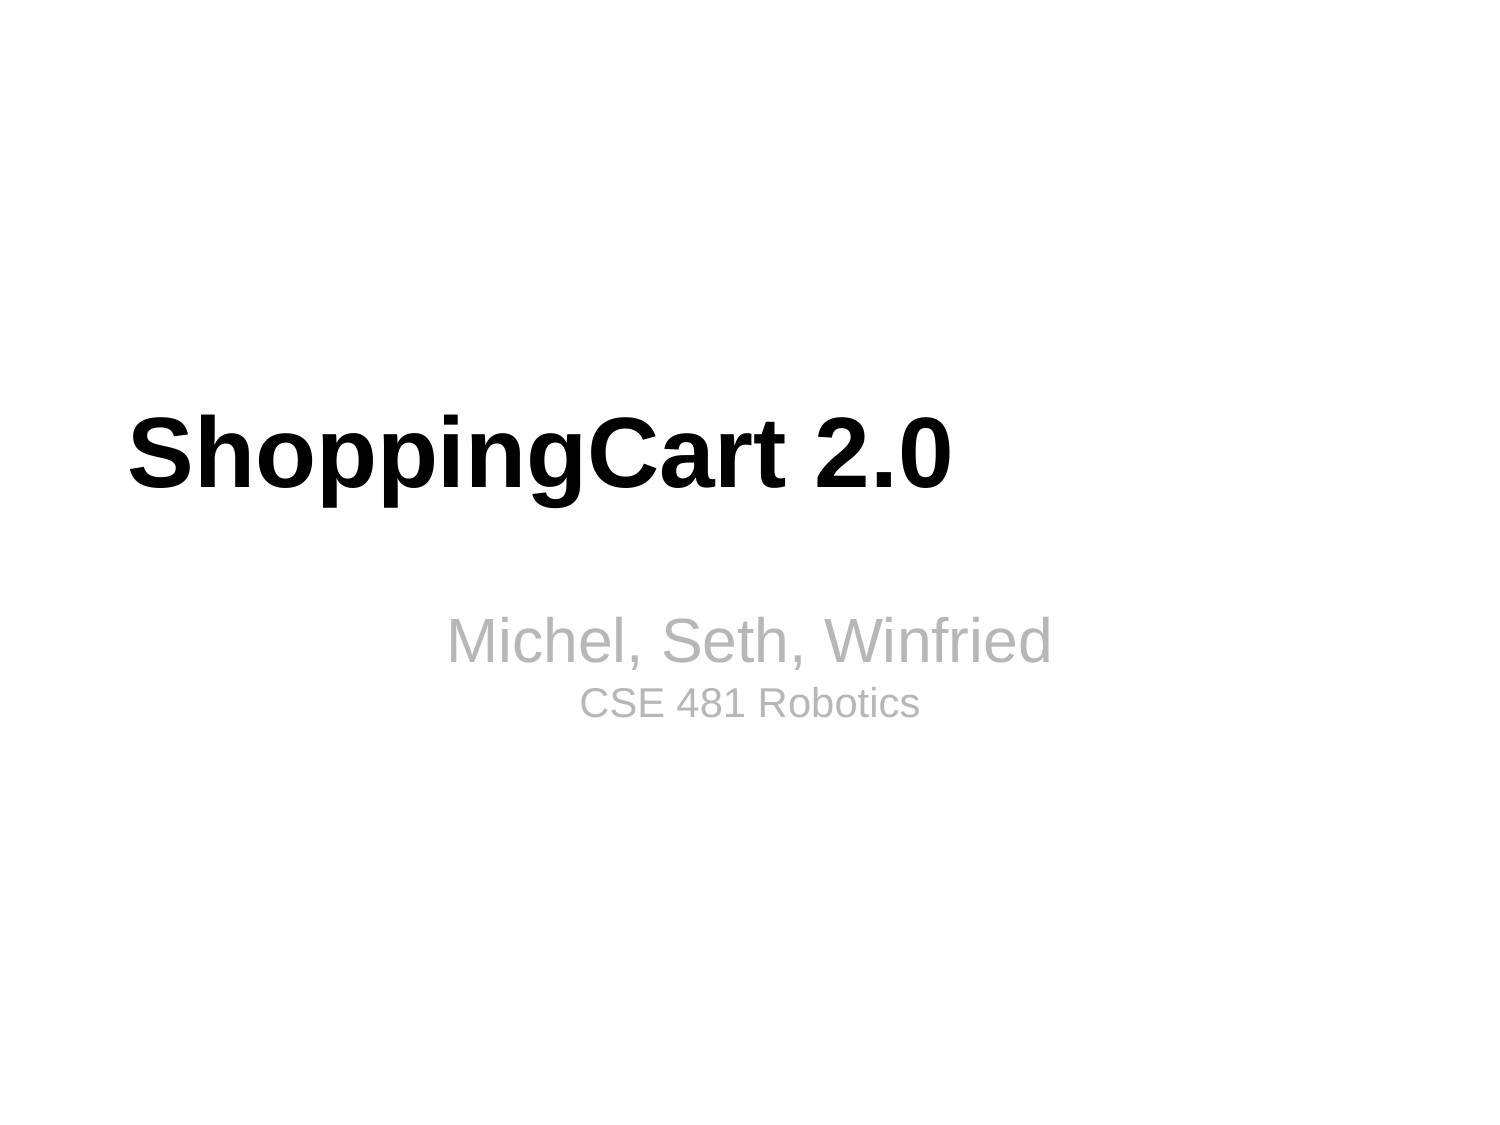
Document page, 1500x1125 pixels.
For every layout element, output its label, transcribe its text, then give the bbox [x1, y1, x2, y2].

title ShoppingCart 2.0 [112, 268, 1388, 523]
subtitle Michel, Seth, Winfried CSE 481 Robotics [112, 585, 1388, 877]
